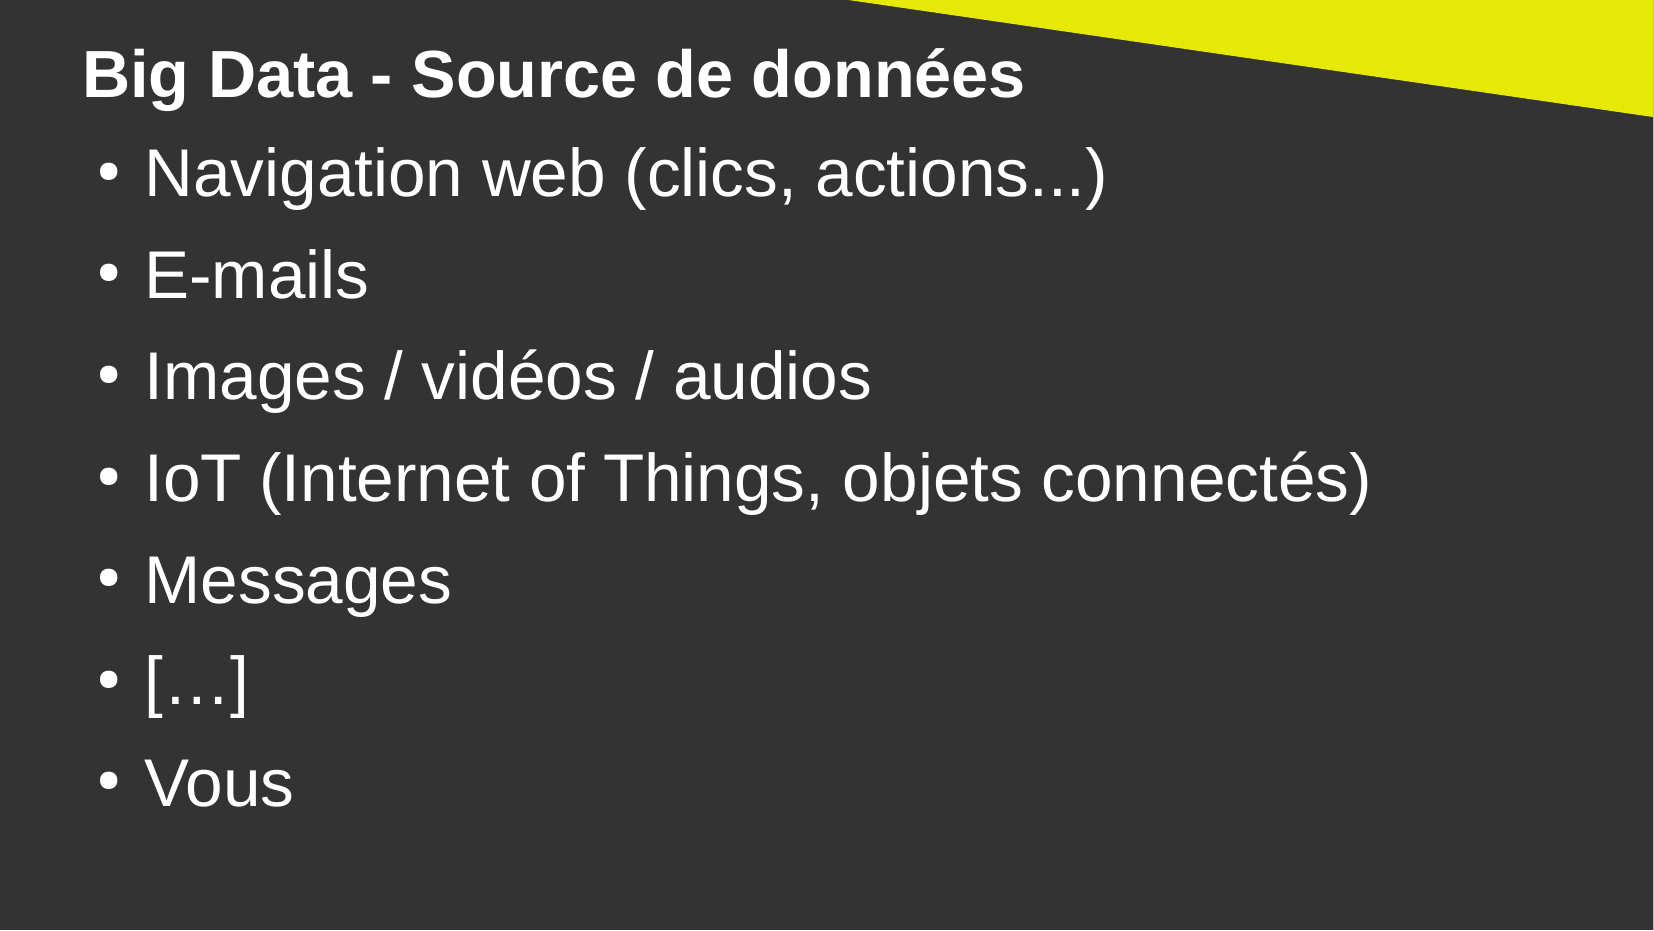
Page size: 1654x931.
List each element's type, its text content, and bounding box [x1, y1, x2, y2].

list Navigation web (clics, actions...) E-mails Images / vidéos / audios IoT (Internet of Things, objets connectés) Messages […] Vous [80, 135, 1620, 827]
title Big Data - Source de données [82, 37, 1571, 114]
text_box [848, 0, 1654, 118]
